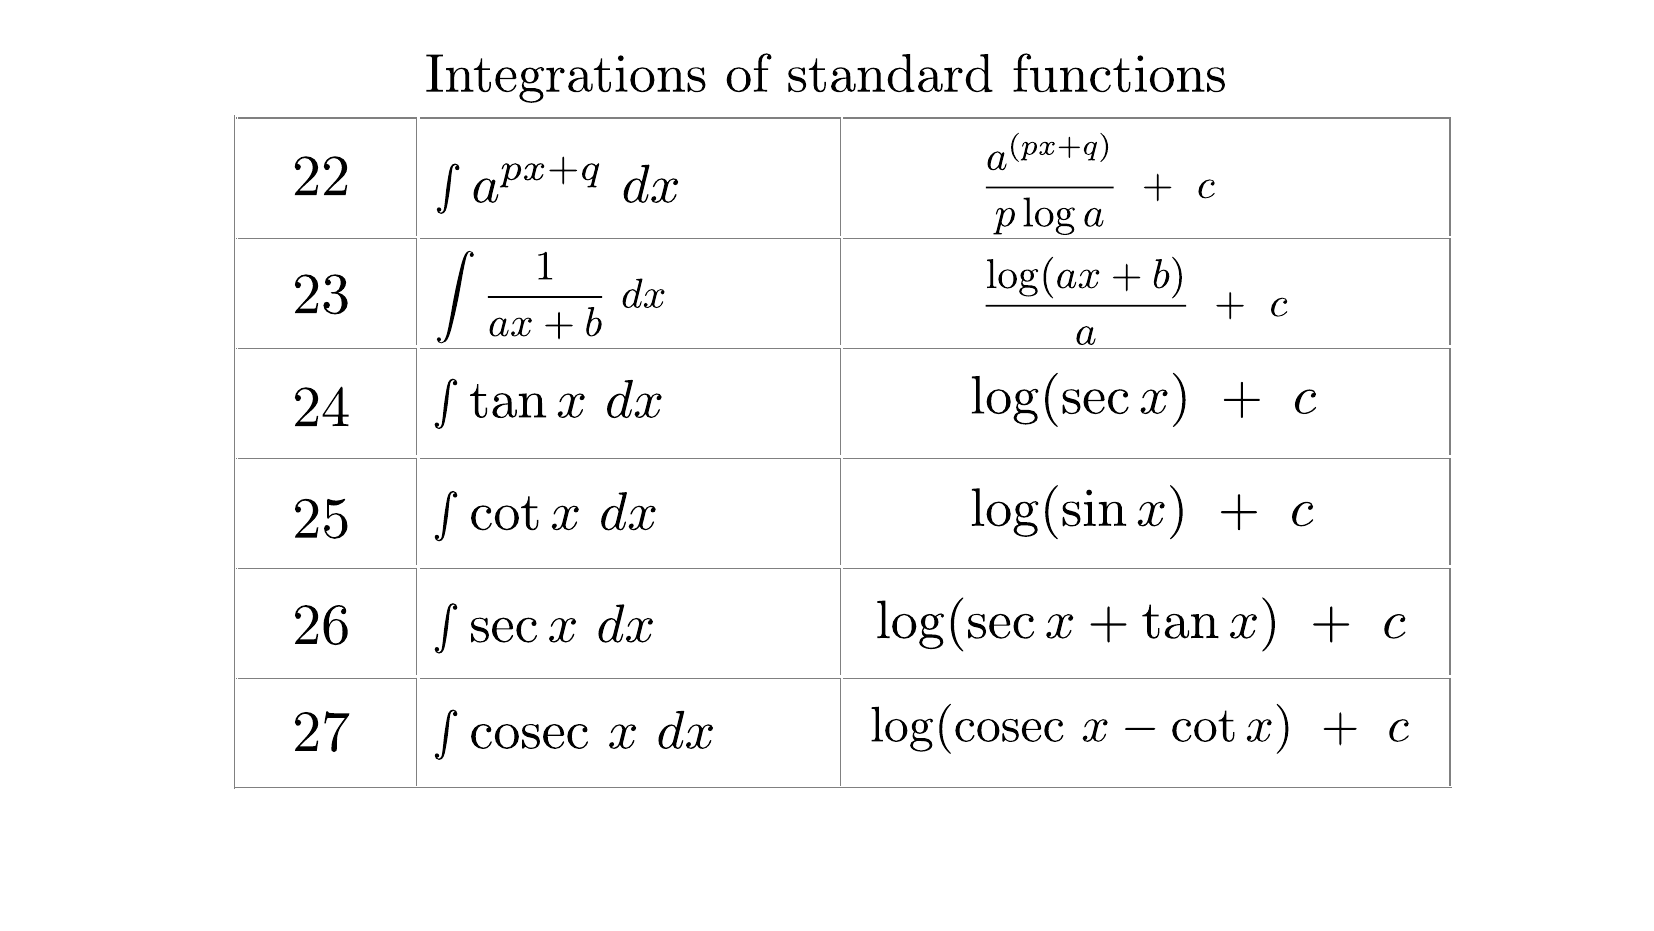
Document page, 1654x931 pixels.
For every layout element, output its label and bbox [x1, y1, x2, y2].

table_cell [238, 569, 416, 675]
table_cell [420, 239, 840, 345]
text_box [434, 603, 653, 654]
table_cell [238, 239, 416, 345]
text_box [985, 132, 1215, 235]
text_box [434, 378, 662, 430]
text_box [294, 498, 348, 539]
table_cell [420, 459, 840, 565]
table_cell [843, 349, 1449, 455]
text_box [294, 274, 348, 315]
text_box [436, 156, 679, 214]
table_header [238, 119, 416, 236]
table_cell [420, 569, 840, 675]
text_box [294, 386, 349, 427]
text_box [436, 250, 665, 344]
table_header [420, 119, 840, 236]
text_box [971, 485, 1314, 540]
text_box [294, 156, 348, 196]
table_cell [238, 349, 416, 455]
text_box [871, 703, 1409, 754]
table_cell [420, 679, 840, 785]
text_box [985, 256, 1288, 346]
text_box [434, 490, 656, 542]
text_box [971, 372, 1317, 427]
text_box [294, 605, 348, 646]
table_cell [420, 349, 840, 455]
text_box [426, 53, 1225, 103]
table_cell [238, 459, 416, 565]
text_box [294, 711, 350, 753]
table_cell [238, 679, 416, 785]
table_cell [843, 239, 1449, 345]
title [47, 37, 1607, 910]
text_box [877, 597, 1406, 652]
table_header [843, 119, 1449, 236]
text_box [434, 709, 714, 760]
table_cell [843, 459, 1449, 565]
table_cell [843, 569, 1449, 675]
table_cell [843, 679, 1449, 785]
